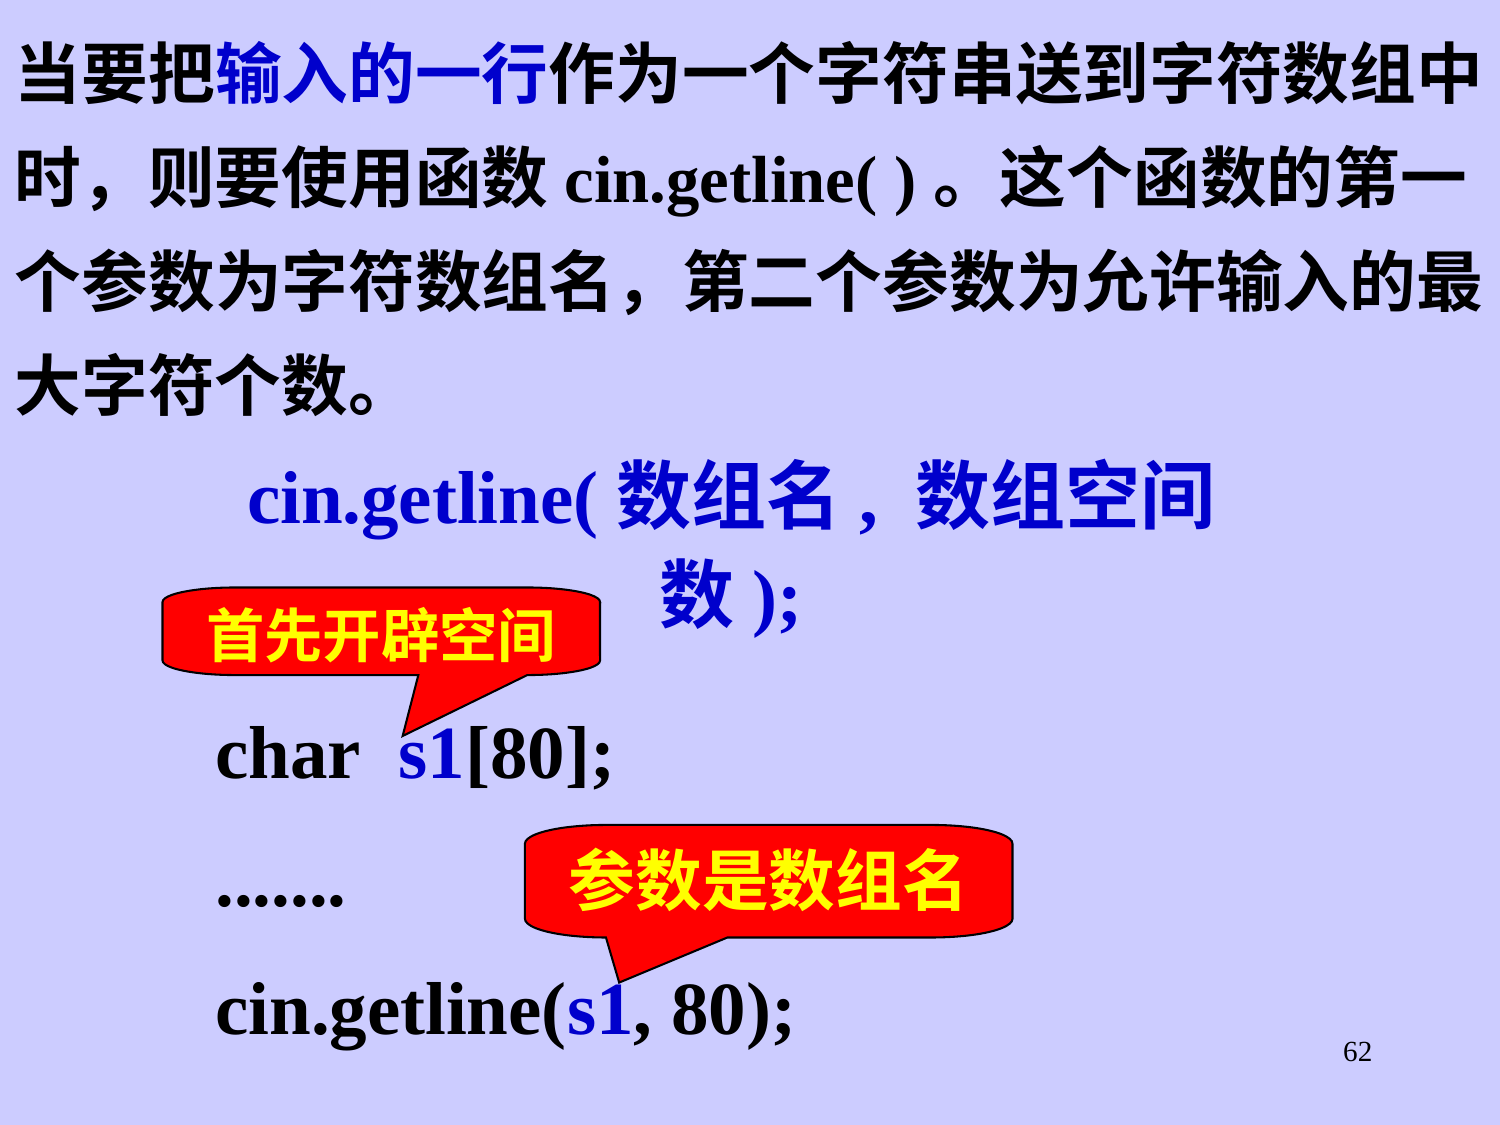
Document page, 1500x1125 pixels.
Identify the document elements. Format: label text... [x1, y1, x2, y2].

text_box char s1[80]; ....... cin.getline(s1, 80); [212, 712, 1101, 1053]
text_box <编号> [1074, 1025, 1388, 1101]
text_box 首先开辟空间 [162, 587, 601, 737]
text_box cin.getline(数组名, 数组空间数); [174, 437, 1288, 640]
text_box 当要把输入的一行作为一个字符串送到字符数组中时，则要使用函数cin.getline( )。这个函数的第一个参数为字符数组名，第二个参数为允许输入的最大字符个数。 [0, 0, 1500, 432]
text_box 参数是数组名 [524, 824, 1013, 983]
